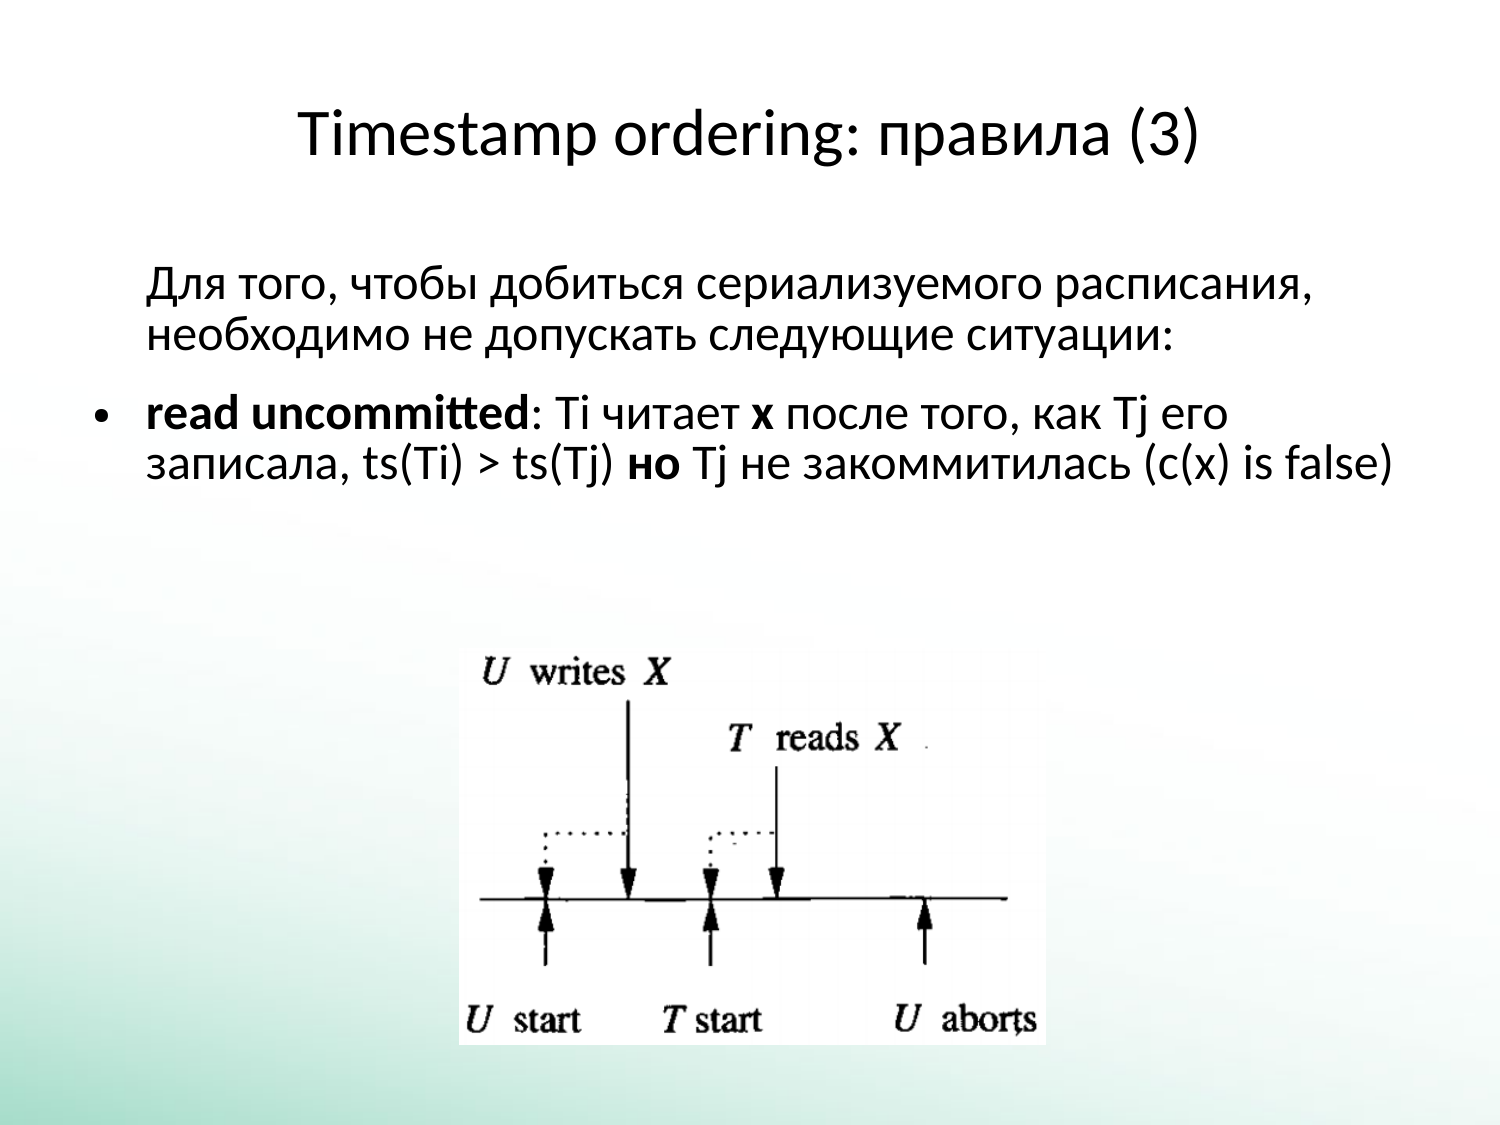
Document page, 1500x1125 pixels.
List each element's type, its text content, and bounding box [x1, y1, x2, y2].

picture [0, 0, 1500, 1125]
title Timestamp ordering: правила (3) [75, 45, 1425, 233]
list Для того, чтобы добиться сериализуемого расписания, необходимо не допускать следующие ситуации: read uncommitted: Ti читает x после того, как Tj его записала, ts(Ti) > ts(Tj) но Tj не закоммитилась (с(x) is false) [75, 262, 1425, 1005]
